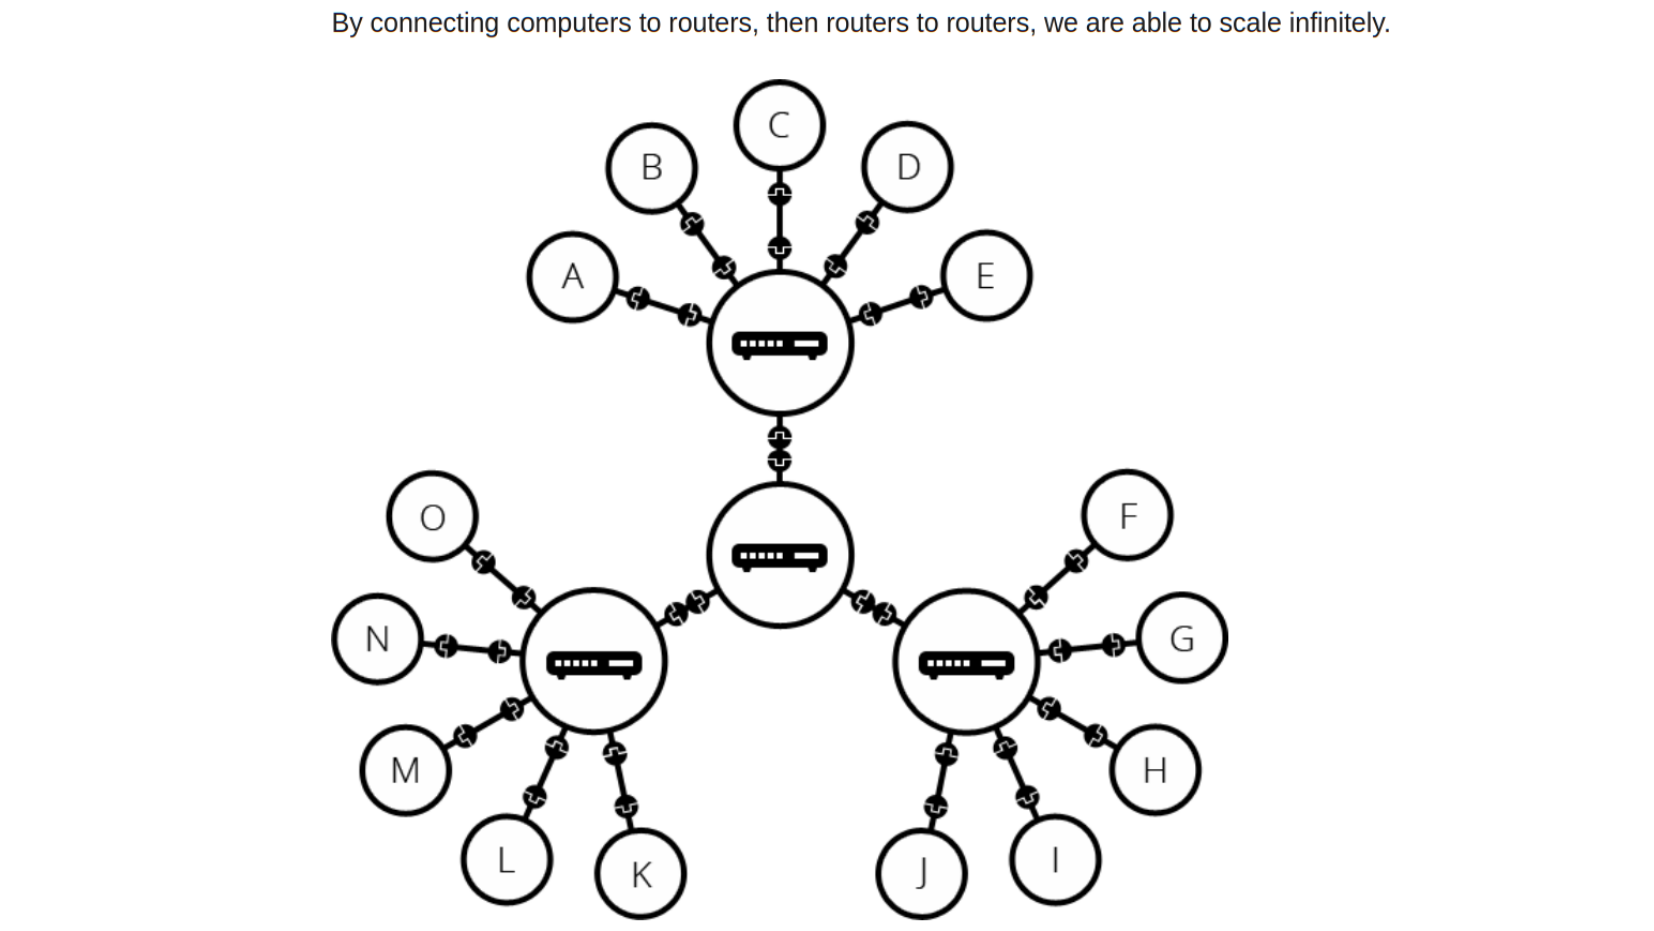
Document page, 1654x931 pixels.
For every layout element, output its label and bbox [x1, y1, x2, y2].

picture [255, 1, 1404, 931]
